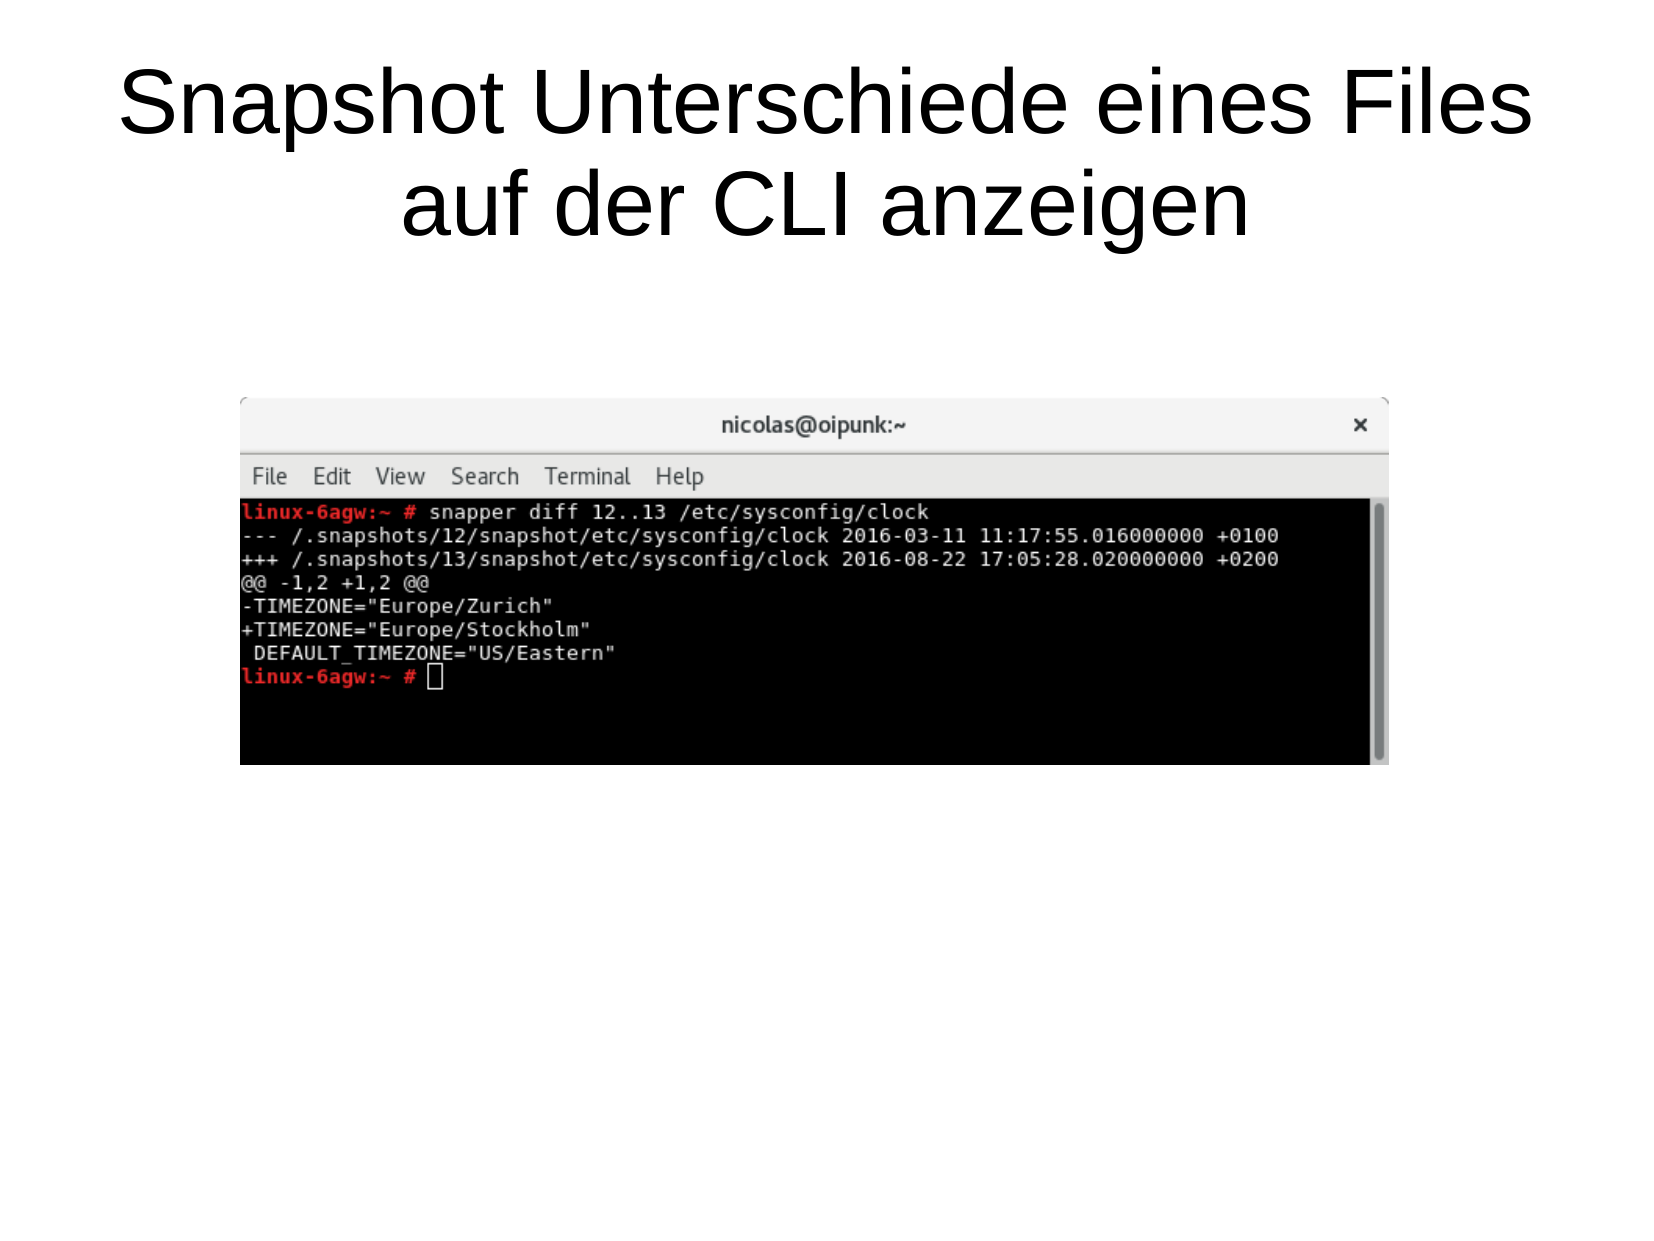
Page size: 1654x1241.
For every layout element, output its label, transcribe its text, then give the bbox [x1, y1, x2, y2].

picture [240, 397, 1389, 766]
title Snapshot Unterschiede eines Files auf der CLI anzeigen [82, 49, 1571, 257]
